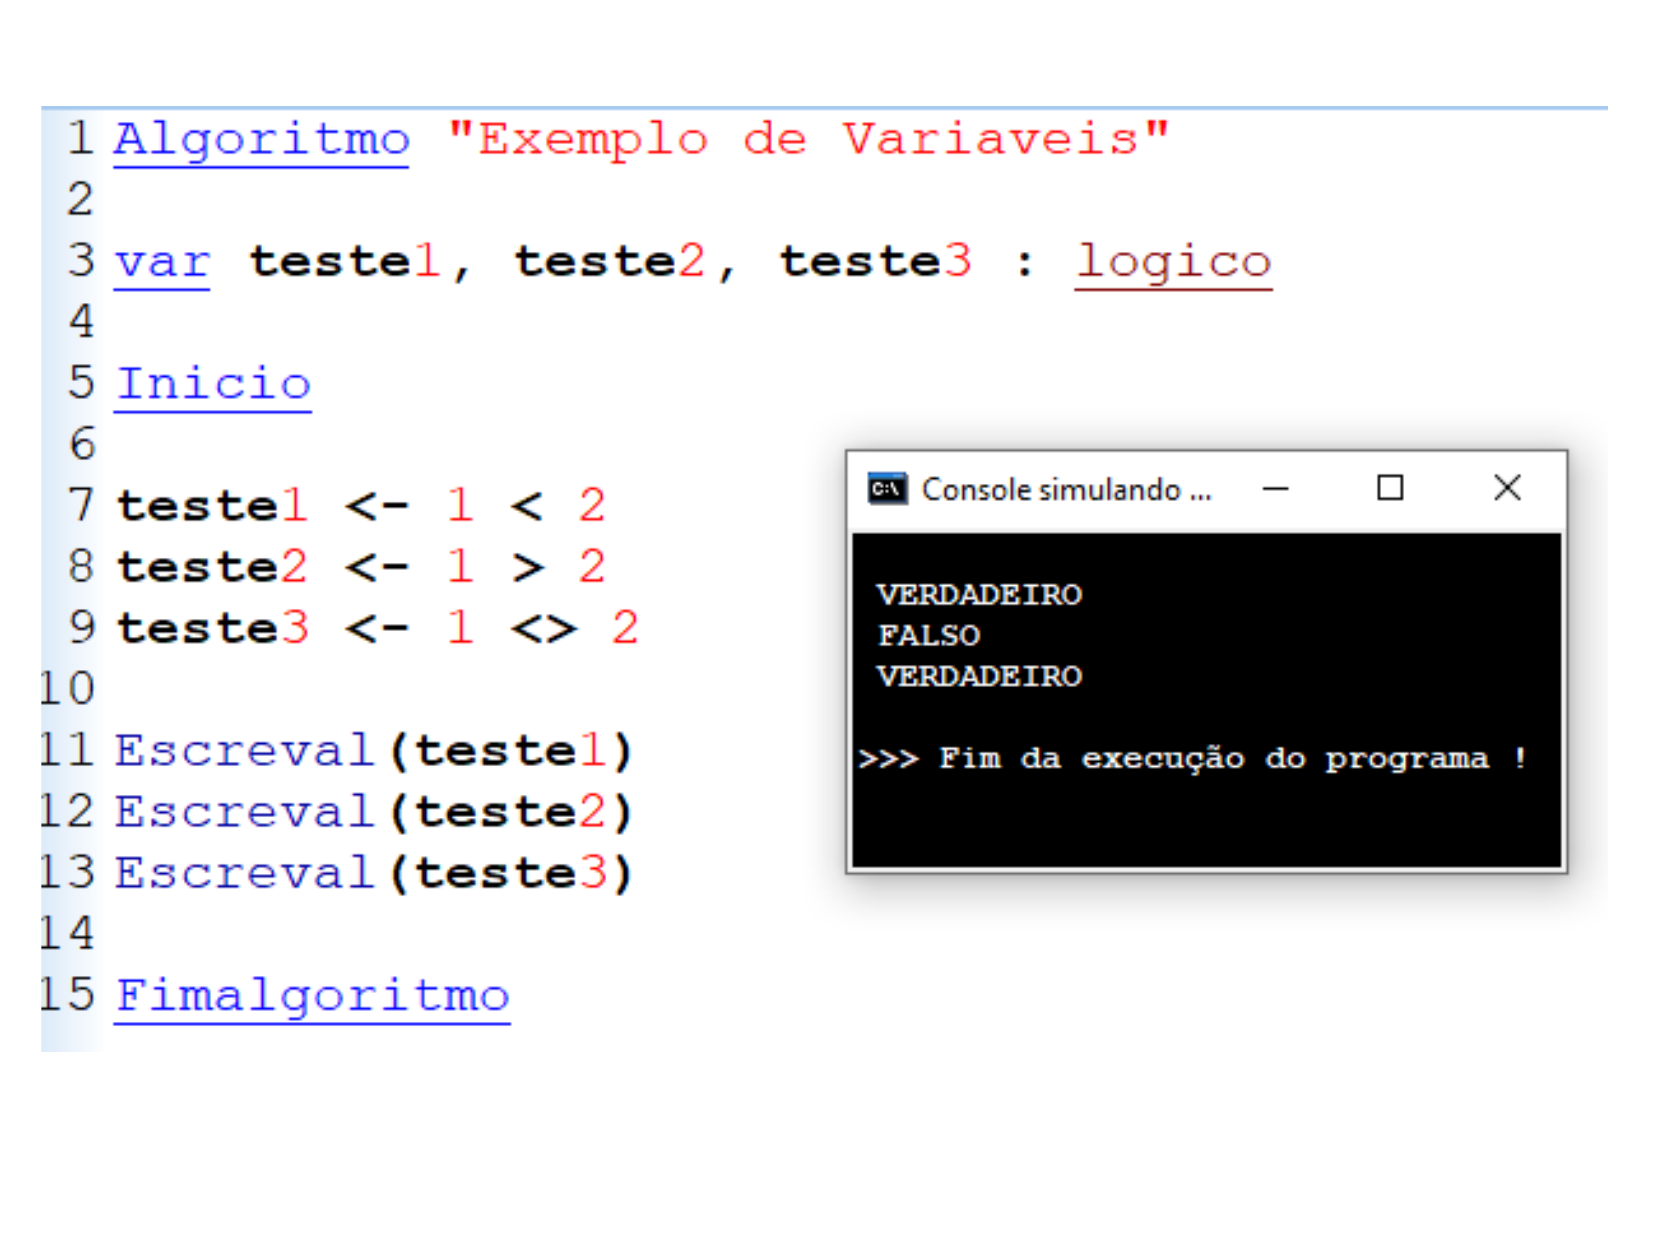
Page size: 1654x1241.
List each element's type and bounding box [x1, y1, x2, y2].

picture [41, 106, 1608, 1052]
